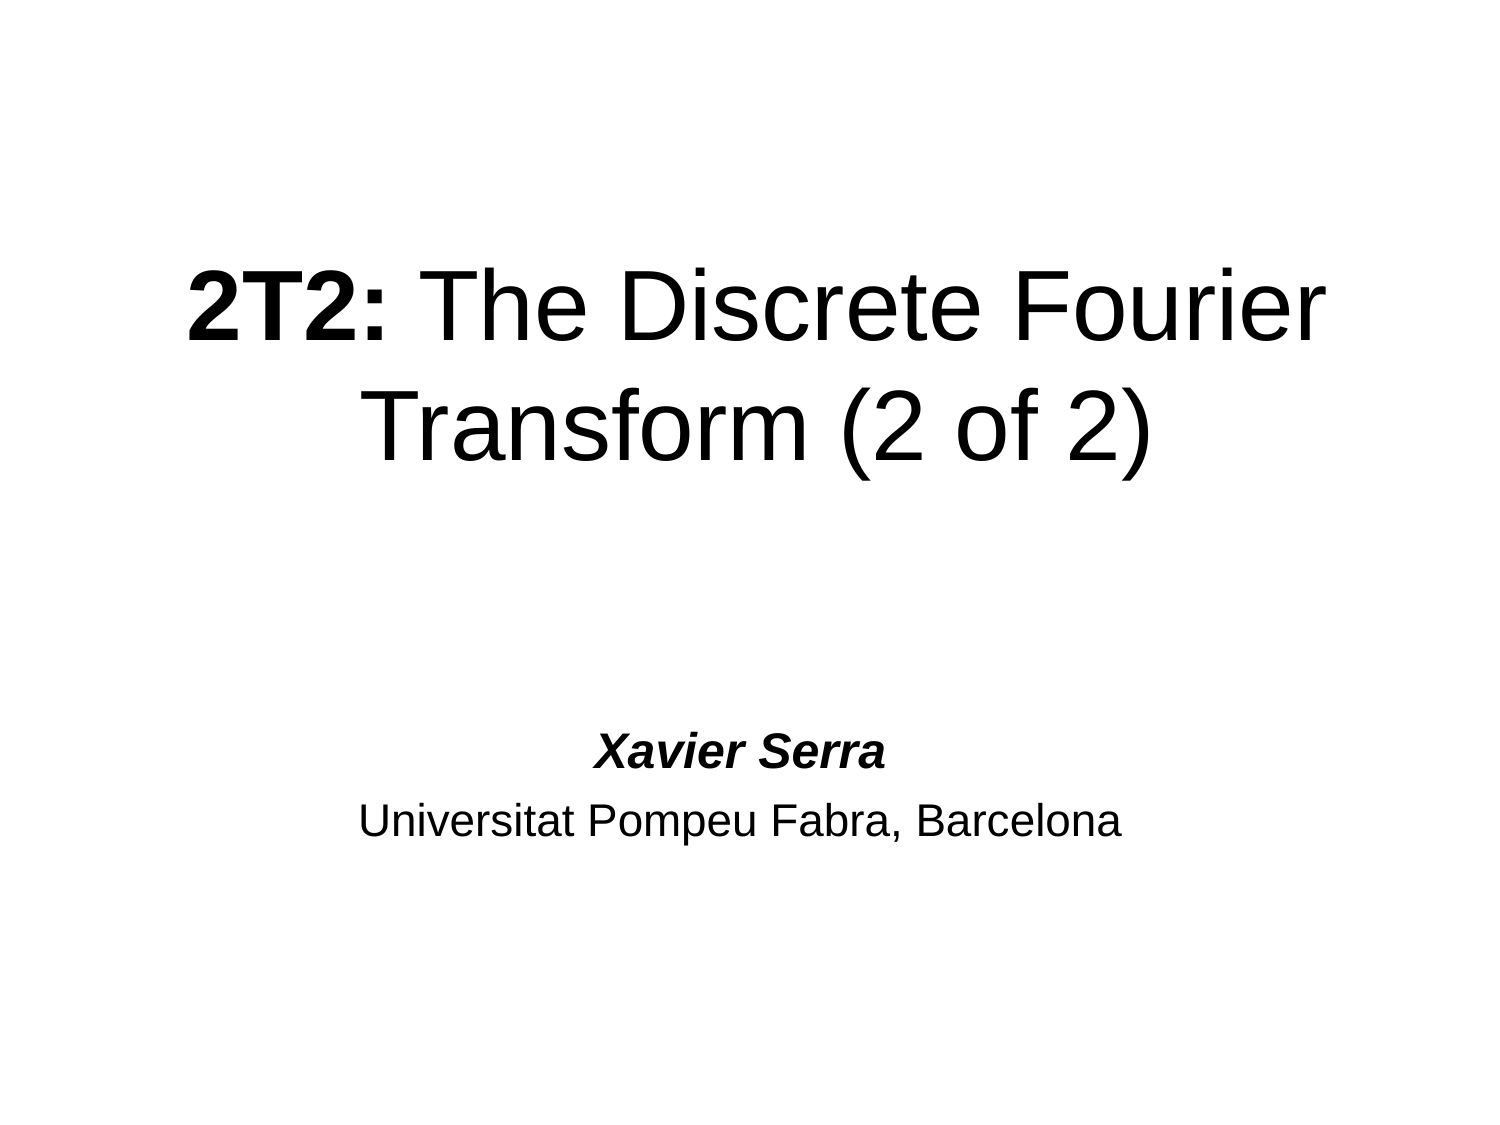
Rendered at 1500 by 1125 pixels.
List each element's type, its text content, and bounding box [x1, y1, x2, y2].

title 2T2: The Discrete Fourier Transform (2 of 2) [30, 90, 1486, 631]
text_box Xavier Serra Universitat Pompeu Fabra, Barcelona [284, 715, 1197, 1000]
